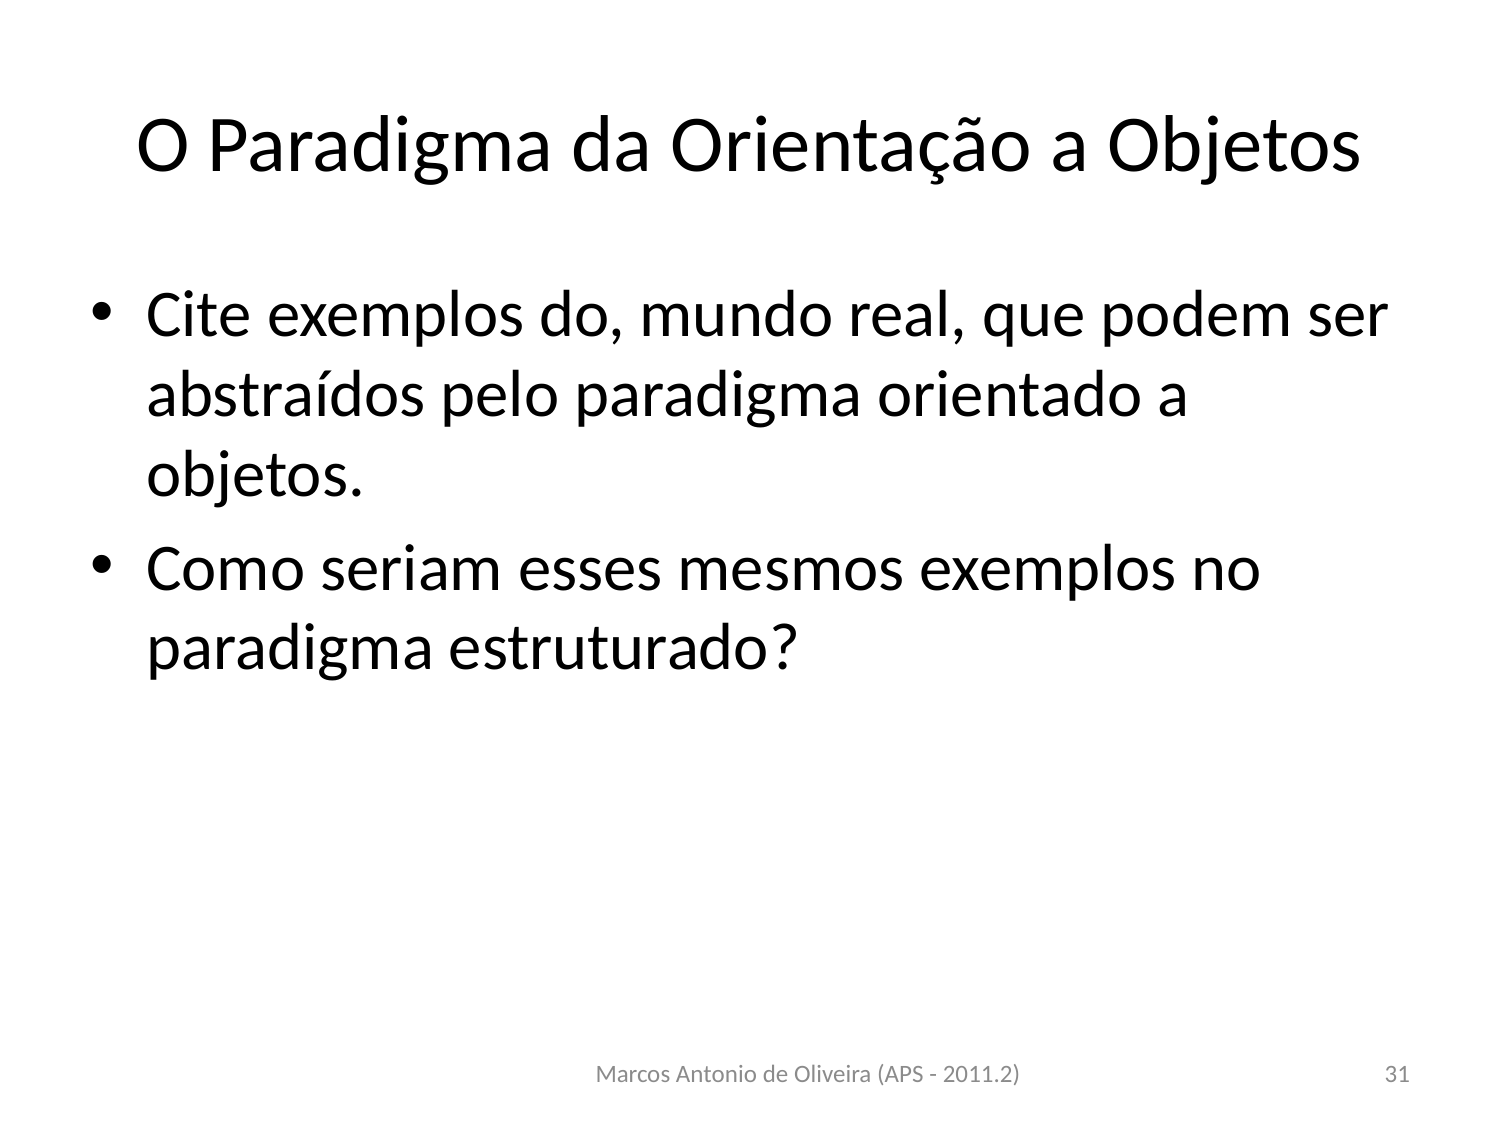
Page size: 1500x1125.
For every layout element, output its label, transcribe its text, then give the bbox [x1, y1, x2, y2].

list Cite exemplos do, mundo real, que podem ser abstraídos pelo paradigma orientado a objetos. Como seriam esses mesmos exemplos no paradigma estruturado? [75, 262, 1425, 1005]
title O Paradigma da Orientação a Objetos [75, 45, 1425, 233]
slide_number <número> [1074, 1042, 1425, 1103]
footer Marcos Antonio de Oliveira (APS - 2011.2) [512, 1042, 1074, 1103]
